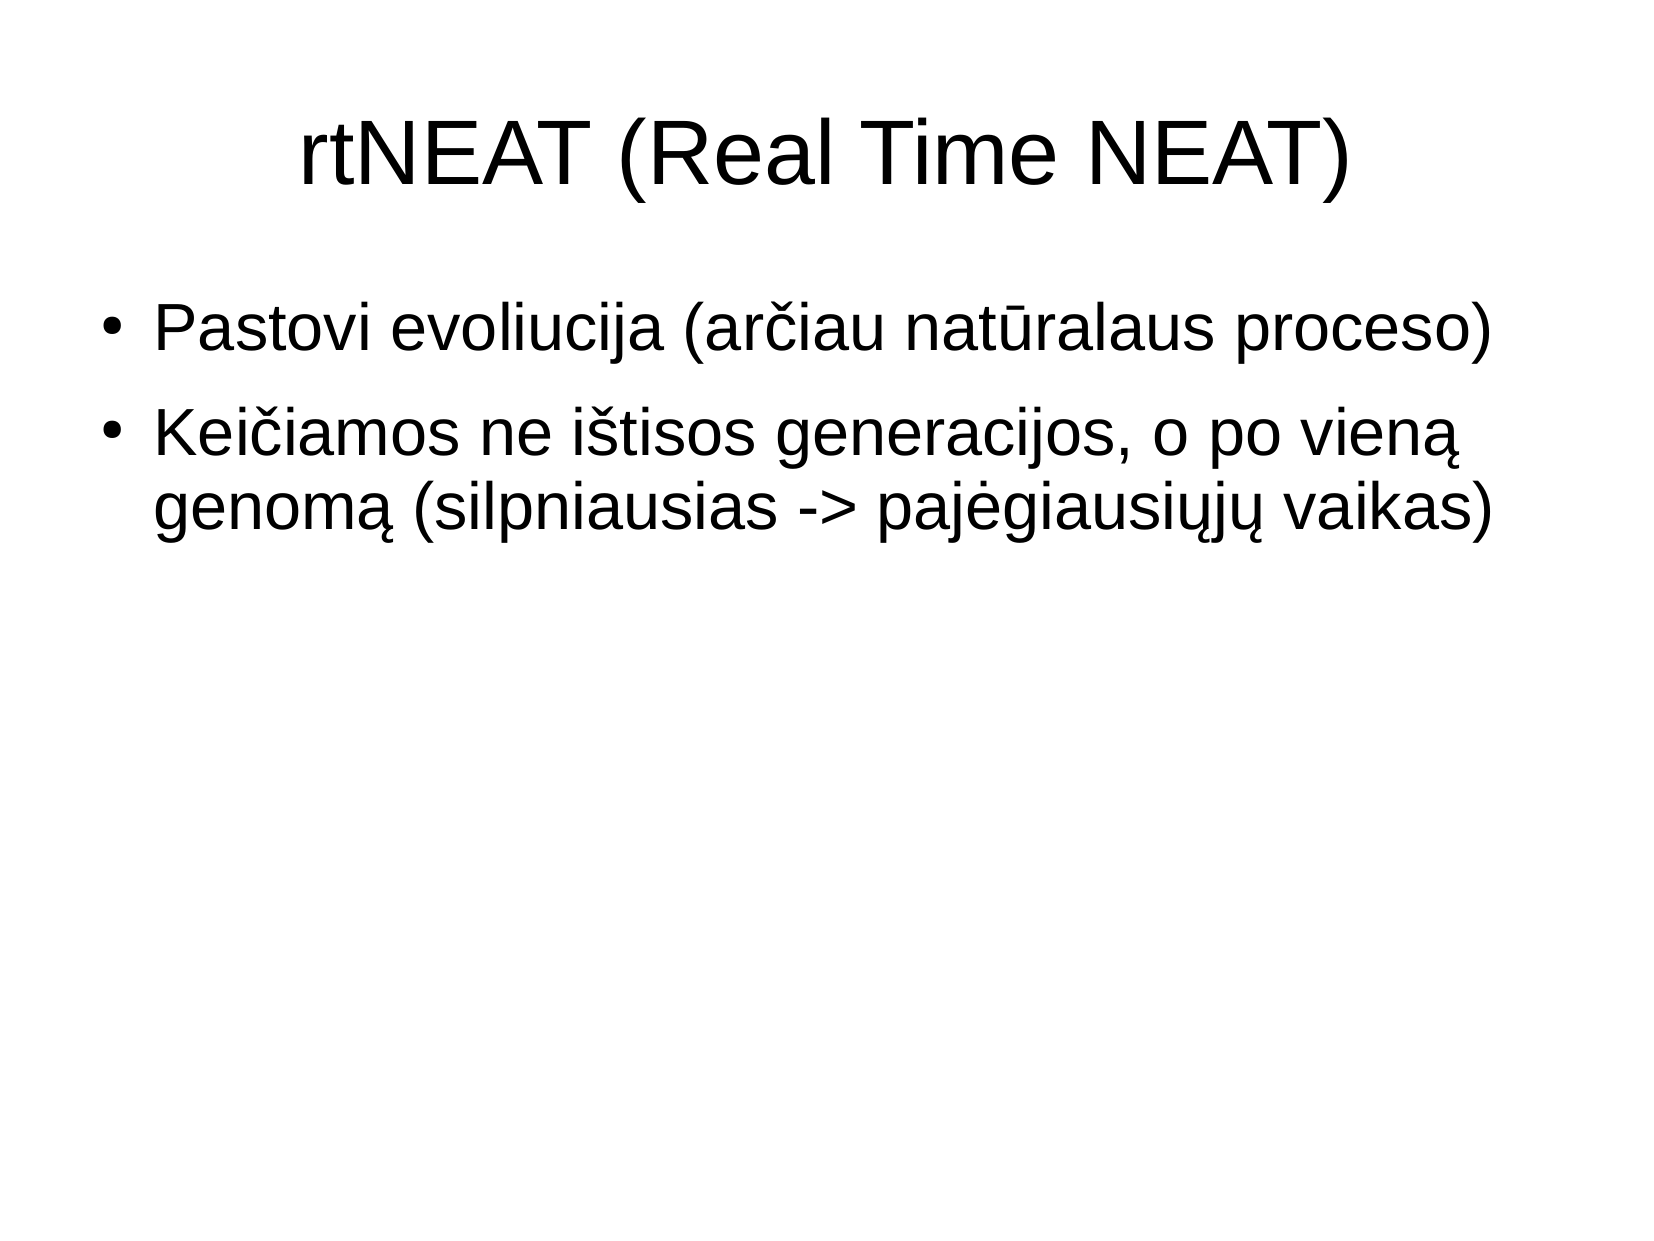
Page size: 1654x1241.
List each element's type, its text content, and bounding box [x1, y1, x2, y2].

list Pastovi evoliucija (arčiau natūralaus proceso) Keičiamos ne ištisos generacijos, o po vieną genomą (silpniausias -> pajėgiausiųjų vaikas) [82, 290, 1571, 1010]
title rtNEAT (Real Time NEAT) [82, 49, 1571, 257]
